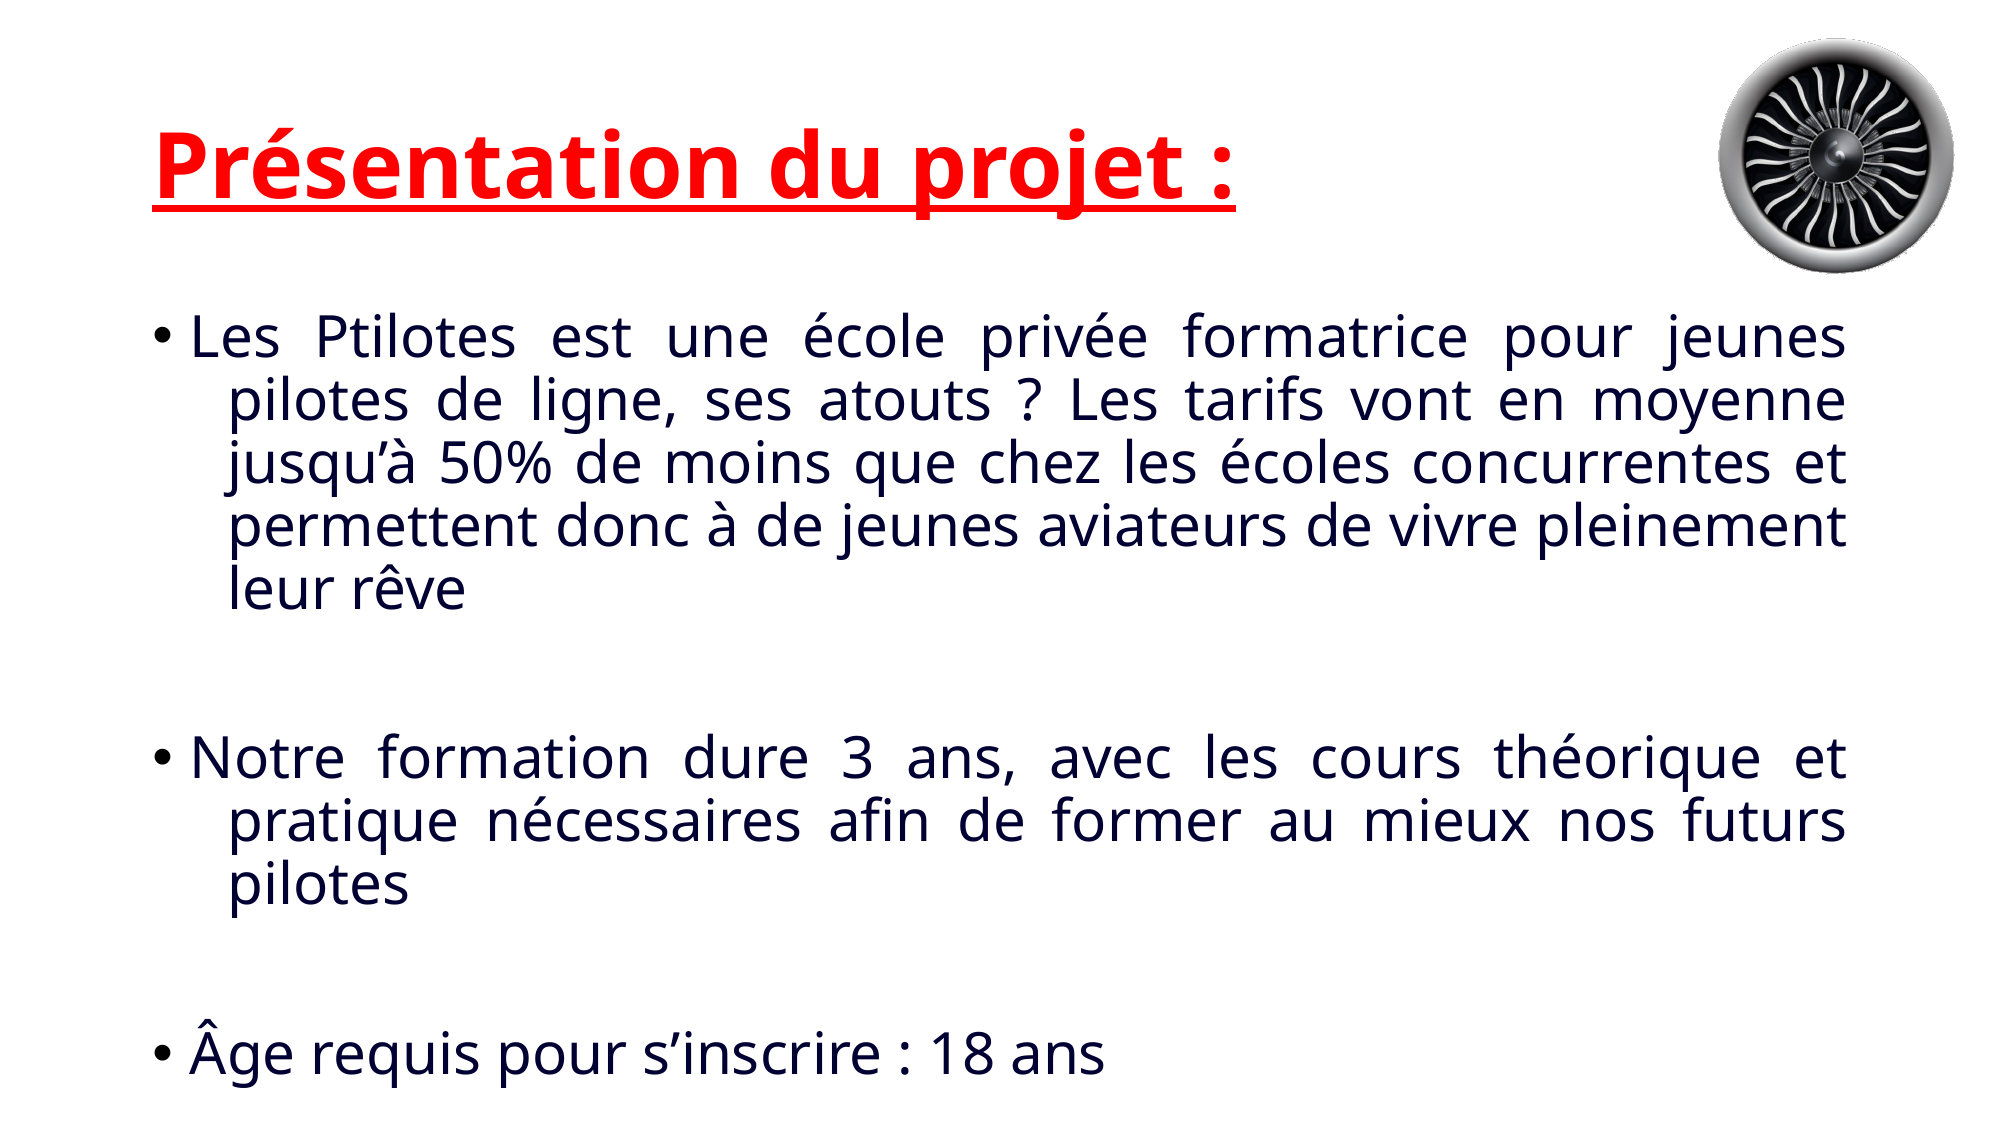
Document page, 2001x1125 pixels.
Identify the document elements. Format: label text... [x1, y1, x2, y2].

picture [1697, 27, 1979, 296]
title Présentation du projet : [137, 59, 1697, 278]
list Les Ptilotes est une école privée formatrice pour jeunes pilotes de ligne, ses atouts ? Les tarifs vont en moyenne jusqu’à 50% de moins que chez les écoles concurrentes et permettent donc à de jeunes aviateurs de vivre pleinement leur rêve Notre formation dure 3 ans, avec les cours théorique et pratique nécessaires afin de former au mieux nos futurs pilotes Âge requis pour s’inscrire : 18 ans [137, 299, 1863, 1014]
